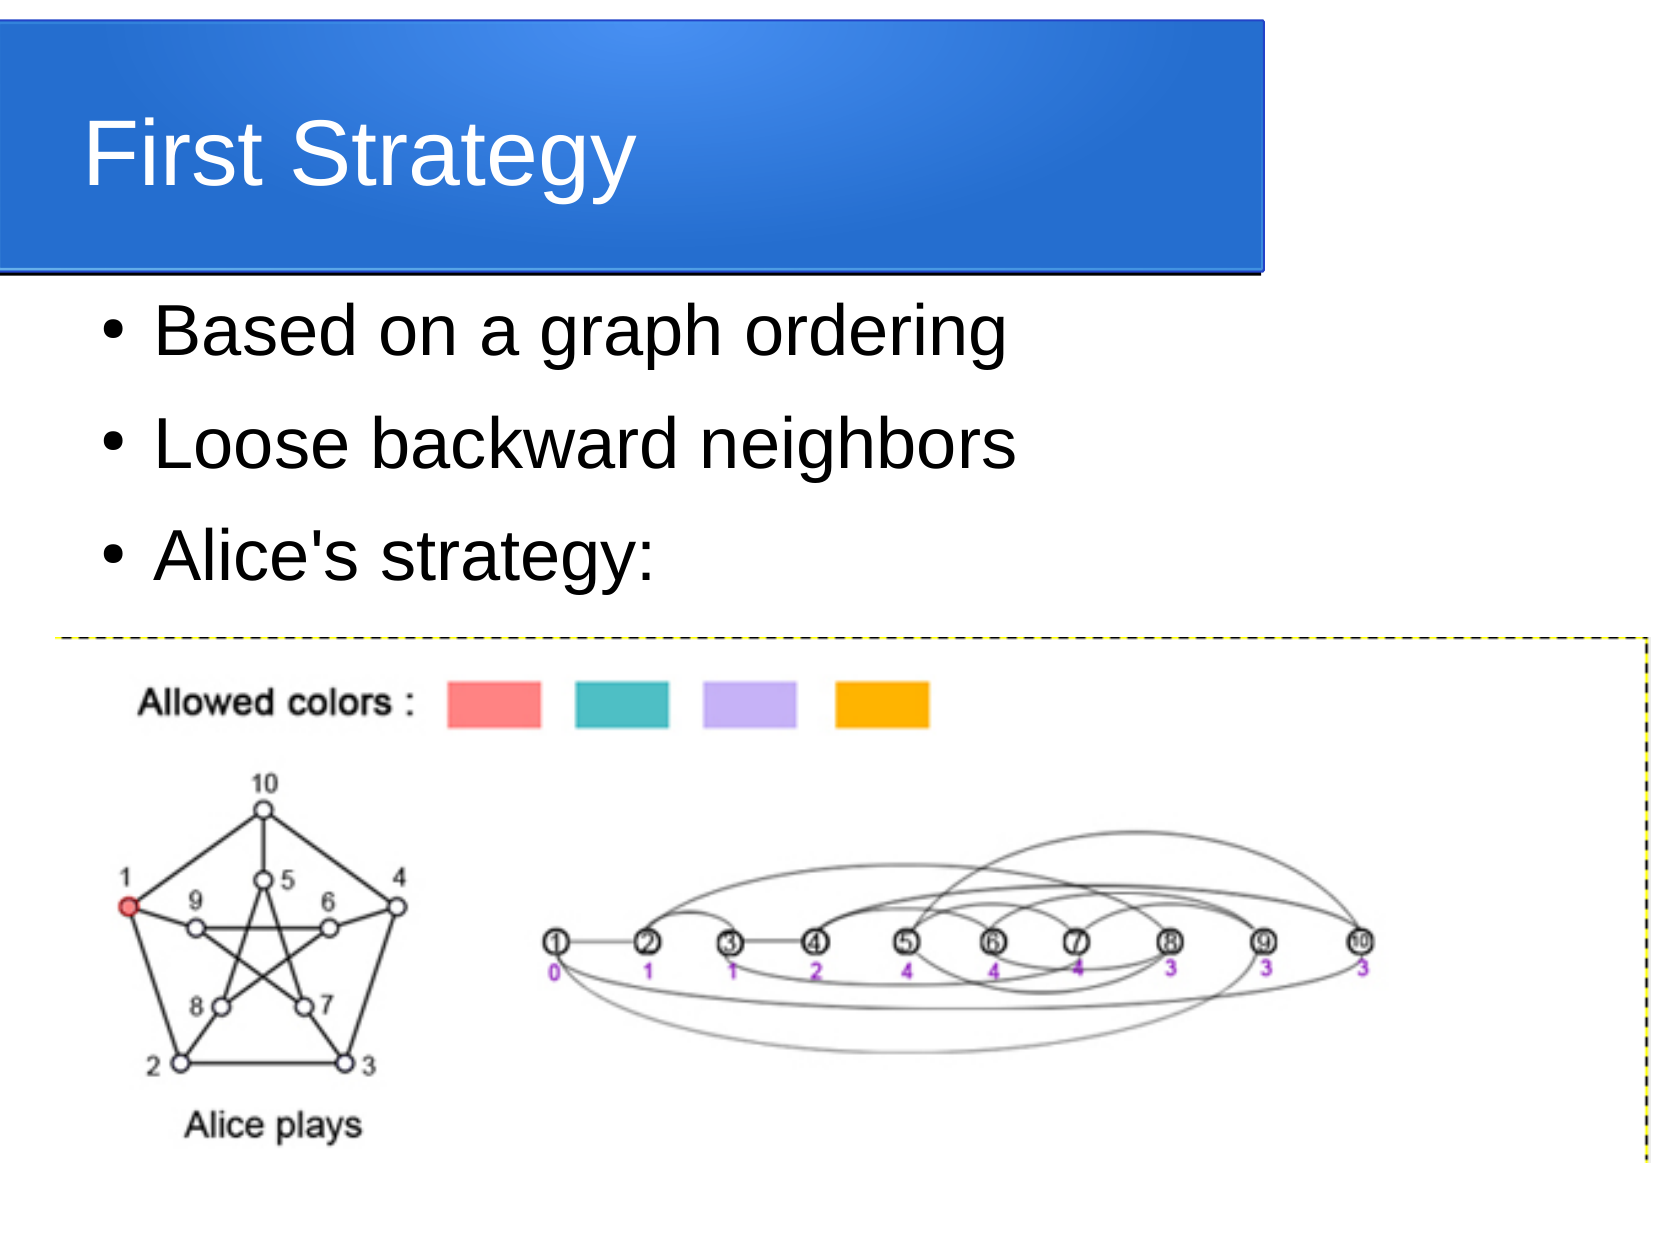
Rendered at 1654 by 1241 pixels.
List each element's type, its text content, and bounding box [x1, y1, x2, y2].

picture [55, 637, 1651, 1163]
list Based on a graph ordering Loose backward neighbors Alice's strategy: [82, 290, 1538, 637]
title First Strategy [82, 49, 1250, 257]
